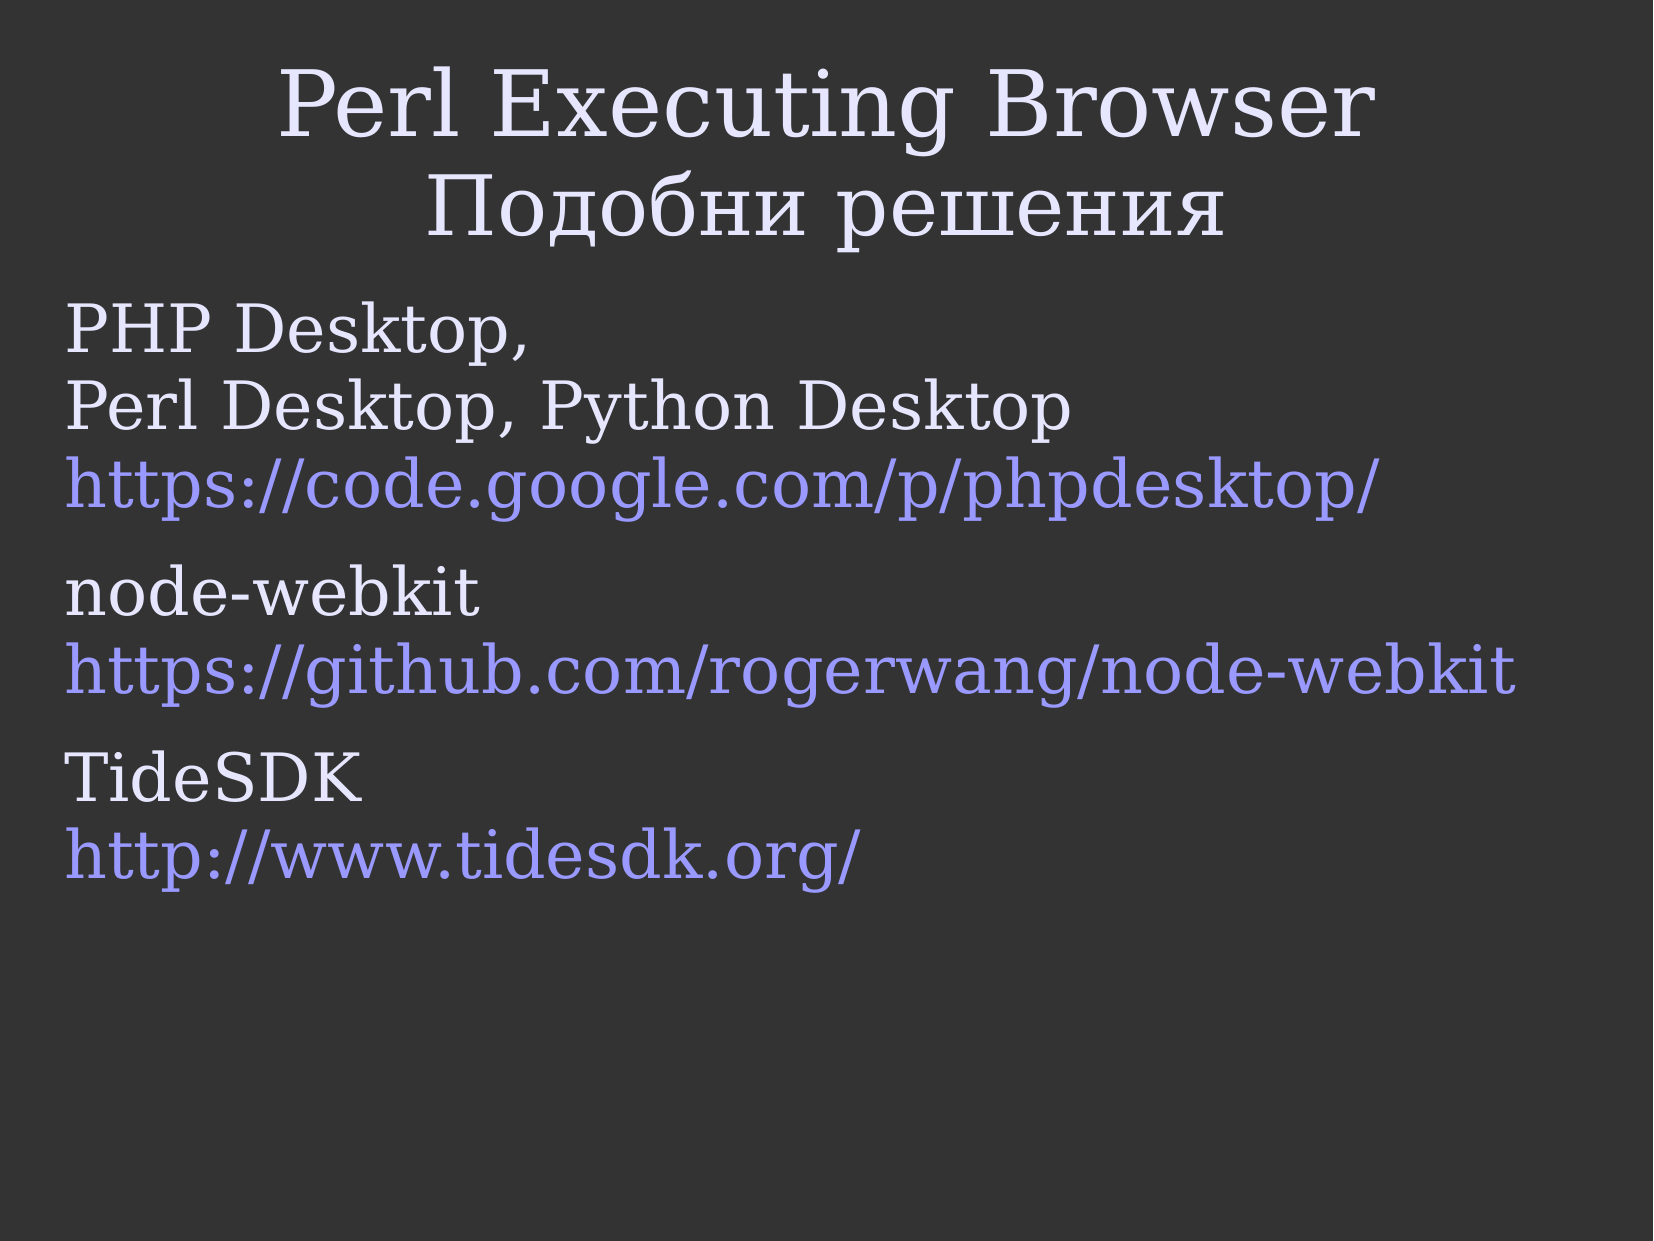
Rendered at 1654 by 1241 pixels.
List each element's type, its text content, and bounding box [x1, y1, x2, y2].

title Perl Executing Browser Подобни решения [82, 49, 1571, 257]
list PHP Desktop, Perl Desktop, Python Desktop https://code.google.com/p/phpdesktop/ node-webkit https://github.com/rogerwang/node-webkit TideSDK http://www.tidesdk.org/ [29, 290, 1624, 1010]
